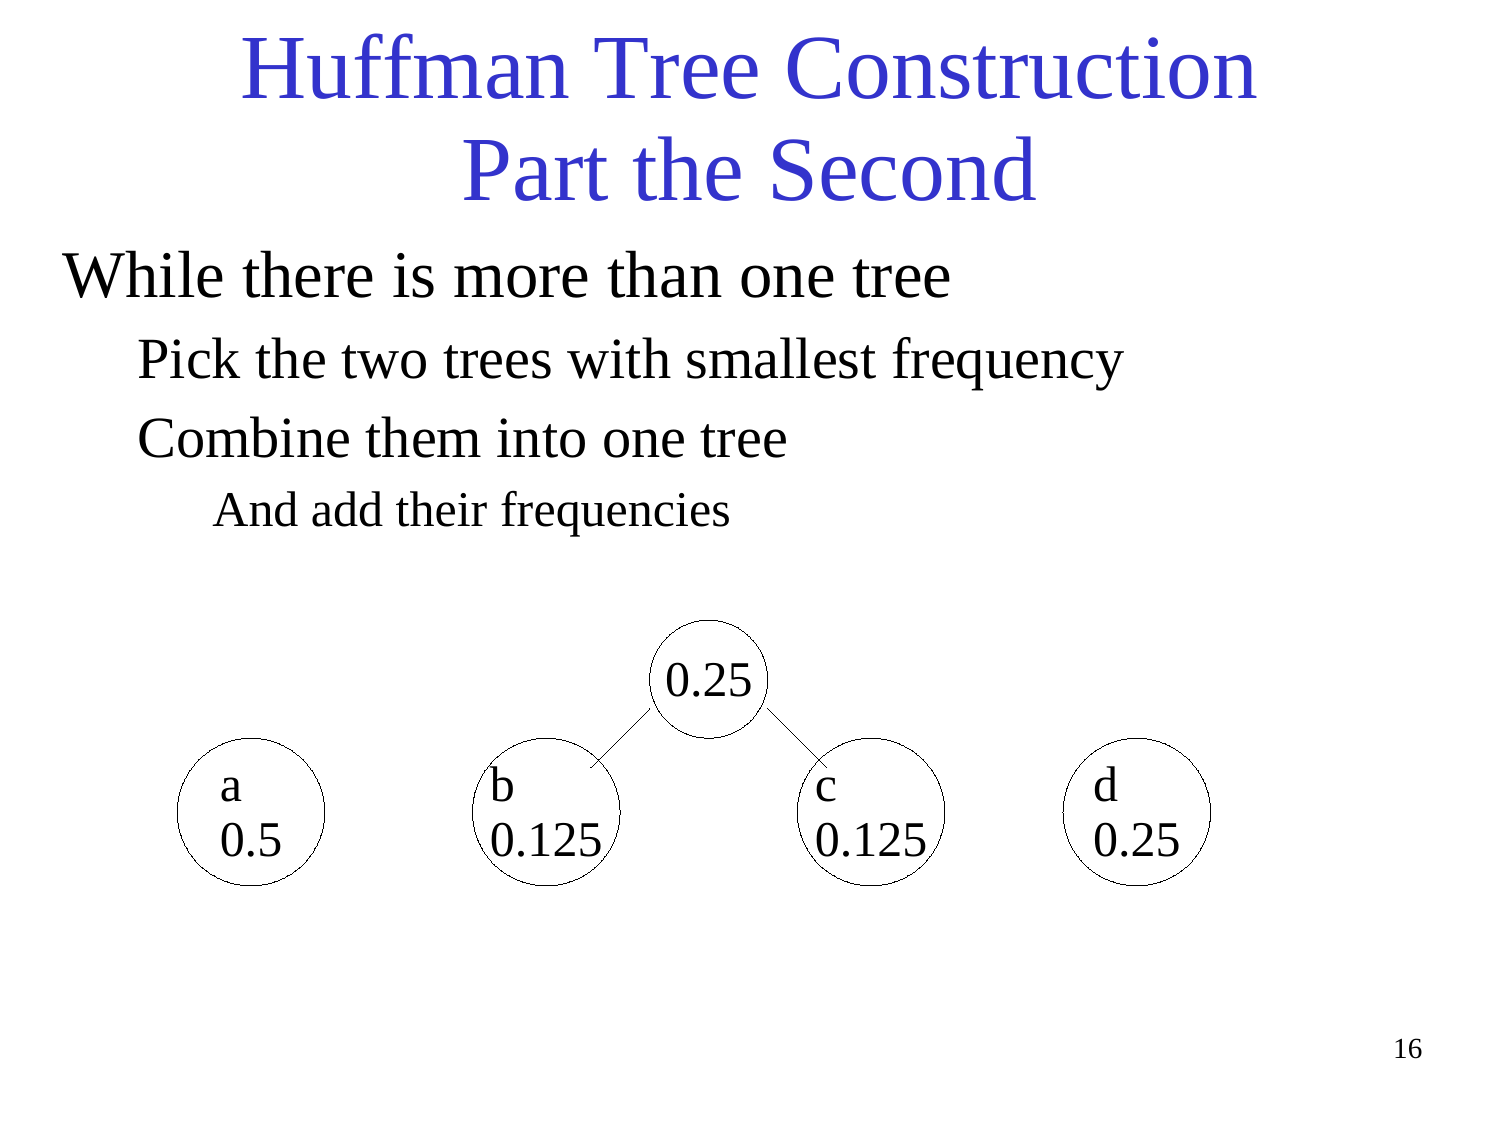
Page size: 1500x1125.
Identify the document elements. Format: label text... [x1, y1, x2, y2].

text_box 0.25 [649, 620, 768, 739]
title Huffman Tree Construction Part the Second [112, 1, 1388, 237]
text_box a 0.5 [177, 738, 325, 886]
text_box d 0.25 [1062, 738, 1211, 886]
list While there is more than one tree Pick the two trees with smallest frequency Combine them into one tree And add their frequencies [62, 237, 1426, 1051]
text_box c 0.125 [797, 738, 945, 886]
text_box b 0.125 [472, 738, 621, 886]
